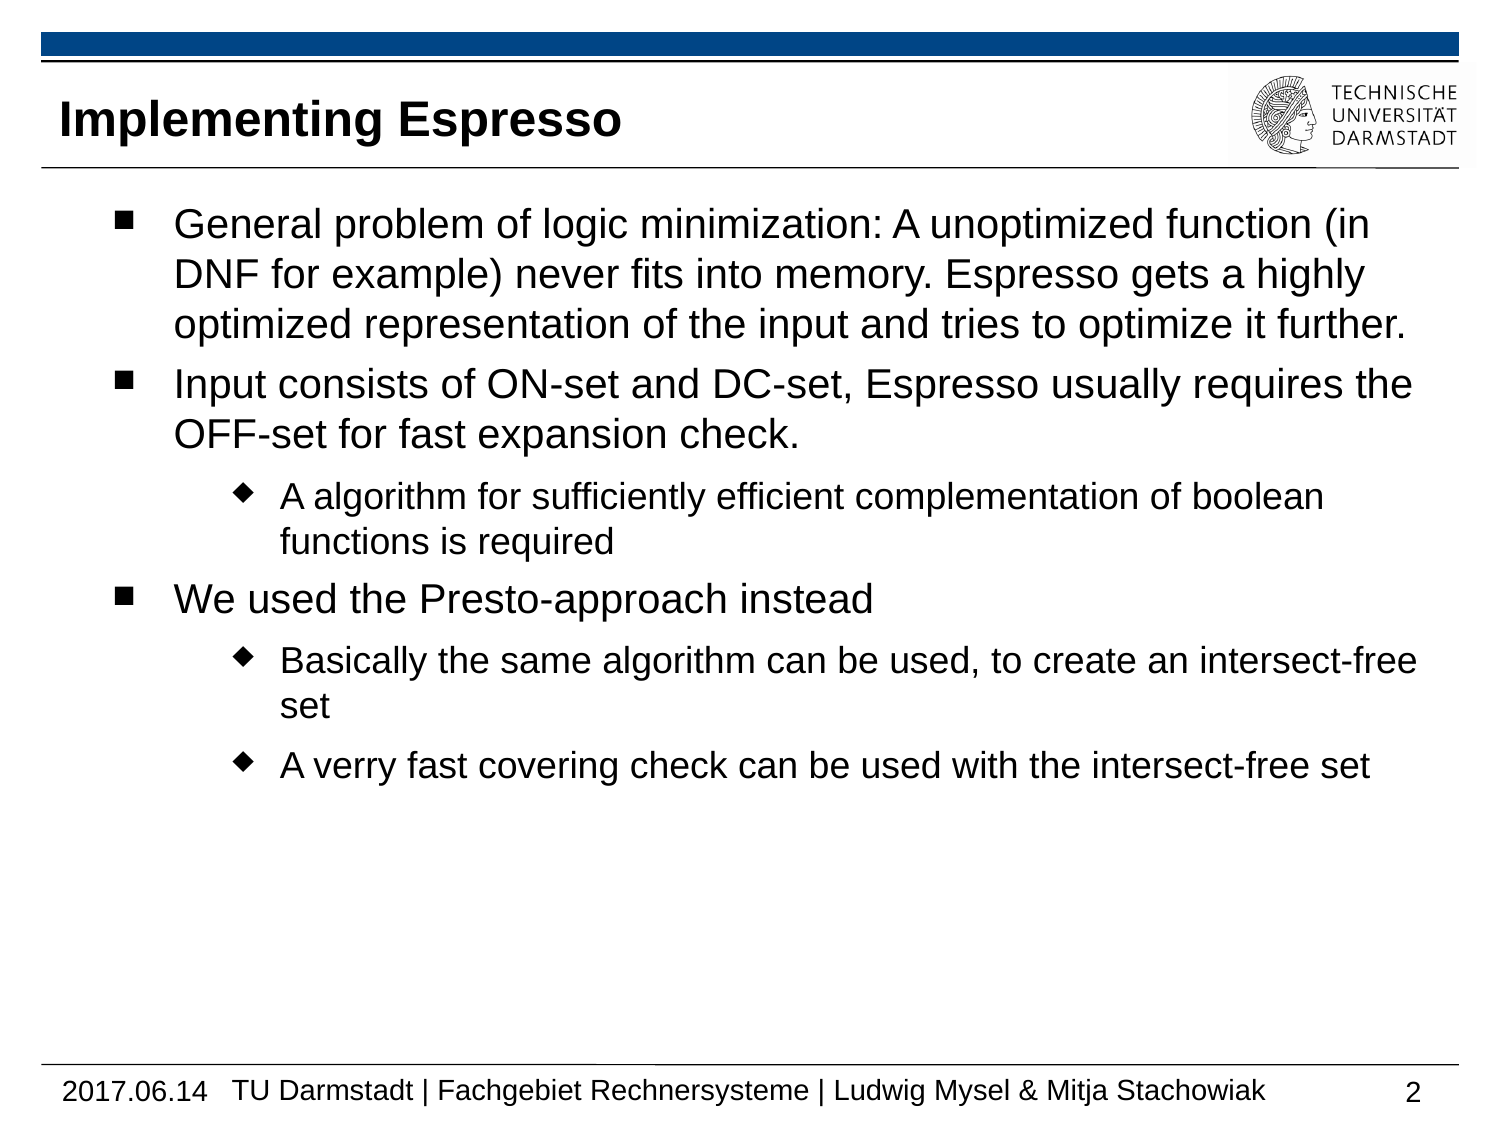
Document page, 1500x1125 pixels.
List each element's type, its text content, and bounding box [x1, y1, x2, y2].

title Implementing Espresso [58, 56, 1187, 177]
picture [1228, 62, 1477, 168]
list General problem of logic minimization: A unoptimized function (in DNF for example) never fits into memory. Espresso gets a highly optimized representation of the input and tries to optimize it further. Input consists of ON-set and DC-set, Espresso usually requires the OFF-set for fast expansion check. A algorithm for sufficiently efficient complementation of boolean functions is required We used the Presto-approach instead Basically the same algorithm can be used, to create an intersect-free set A verry fast covering check can be used with the intersect-free set [41, 188, 1459, 1060]
